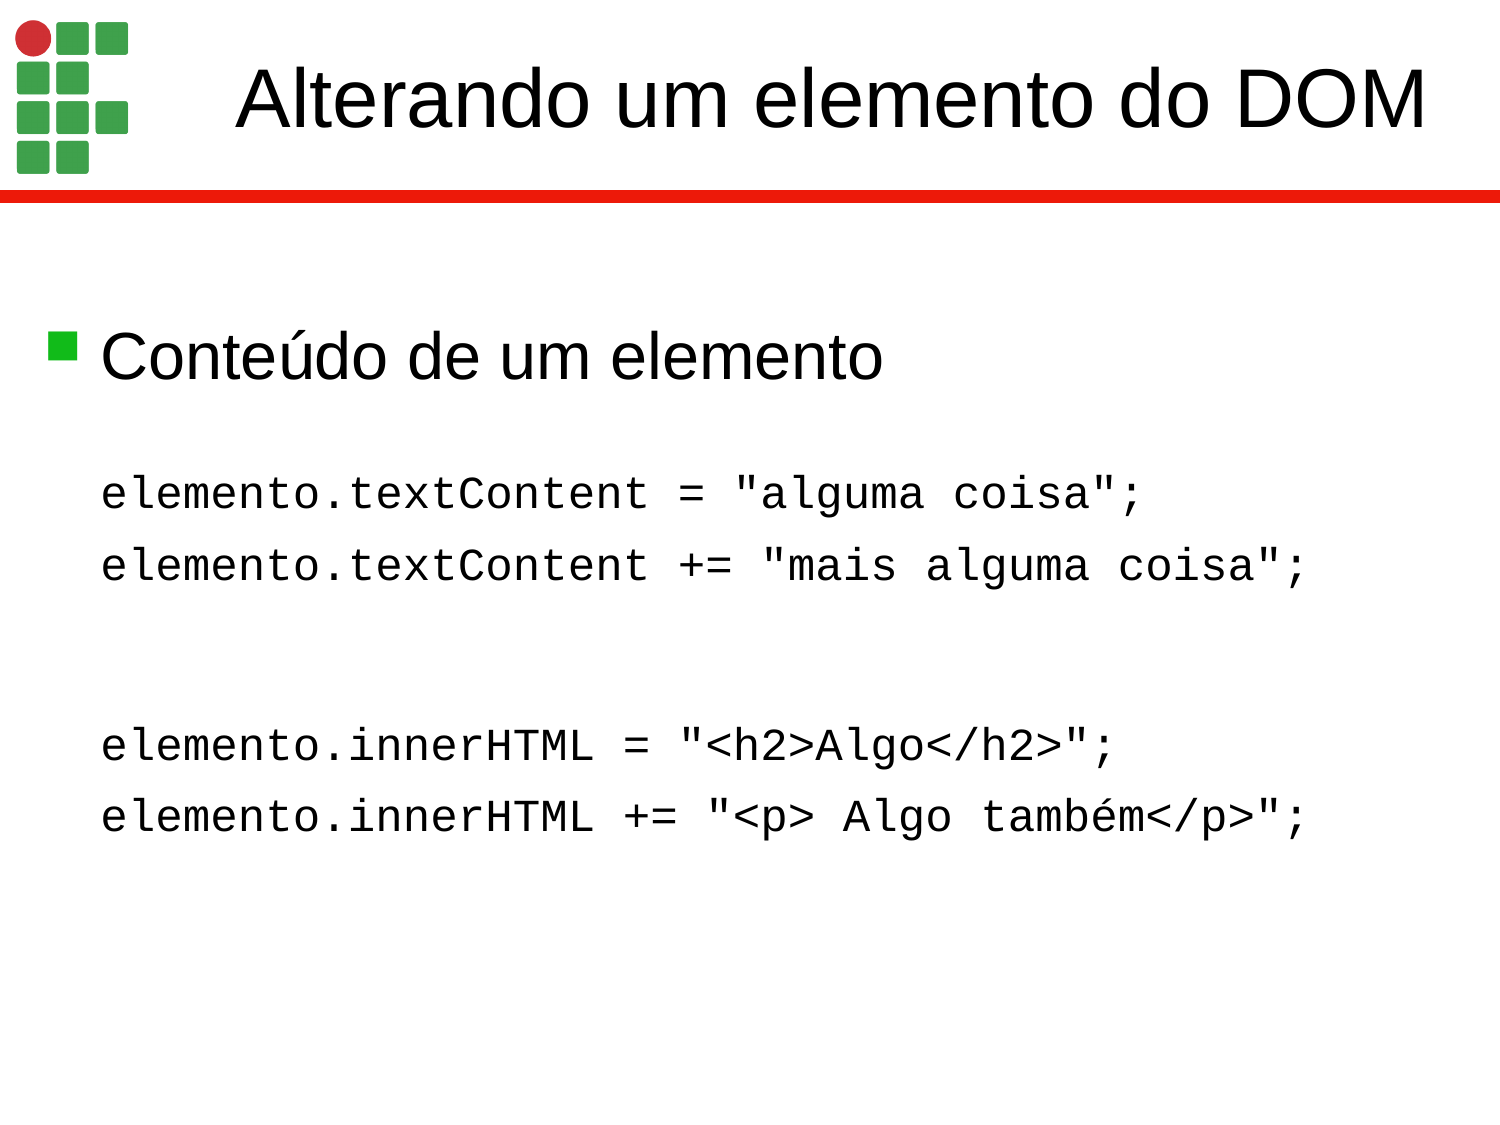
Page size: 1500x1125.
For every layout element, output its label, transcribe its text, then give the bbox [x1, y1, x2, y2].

list Conteúdo de um elemento elemento.textContent = "alguma coisa"; elemento.textContent += "mais alguma coisa"; elemento.innerHTML = "<h2>Algo</h2>"; elemento.innerHTML += "<p> Algo também</p>"; [29, 207, 1471, 1087]
title Alterando um elemento do DOM [165, 0, 1500, 202]
picture [14, 16, 130, 178]
